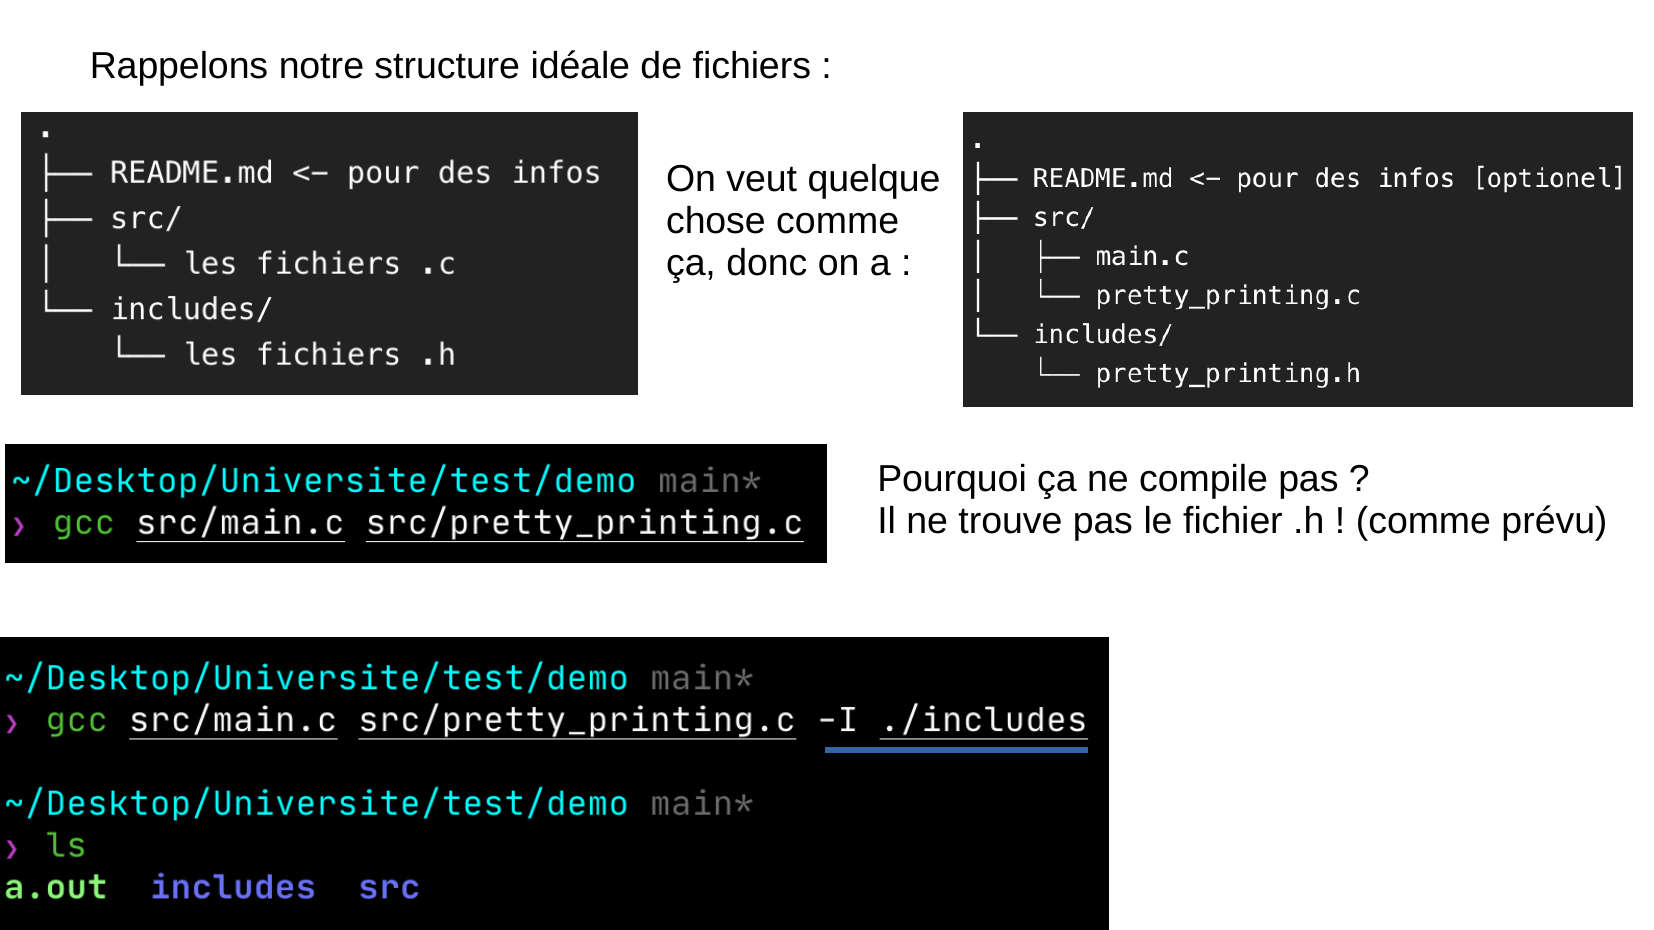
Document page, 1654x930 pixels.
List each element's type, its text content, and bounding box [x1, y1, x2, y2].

text_box Rappelons notre structure idéale de fichiers : [75, 37, 1613, 151]
picture [21, 112, 638, 395]
picture [963, 112, 1633, 407]
picture [5, 444, 827, 563]
picture [0, 637, 1109, 930]
text_box Pourquoi ça ne compile pas ? Il ne trouve pas le fichier .h ! (comme prévu) [862, 449, 1651, 563]
text_box On veut quelque chose comme ça, donc on a : [651, 150, 961, 376]
